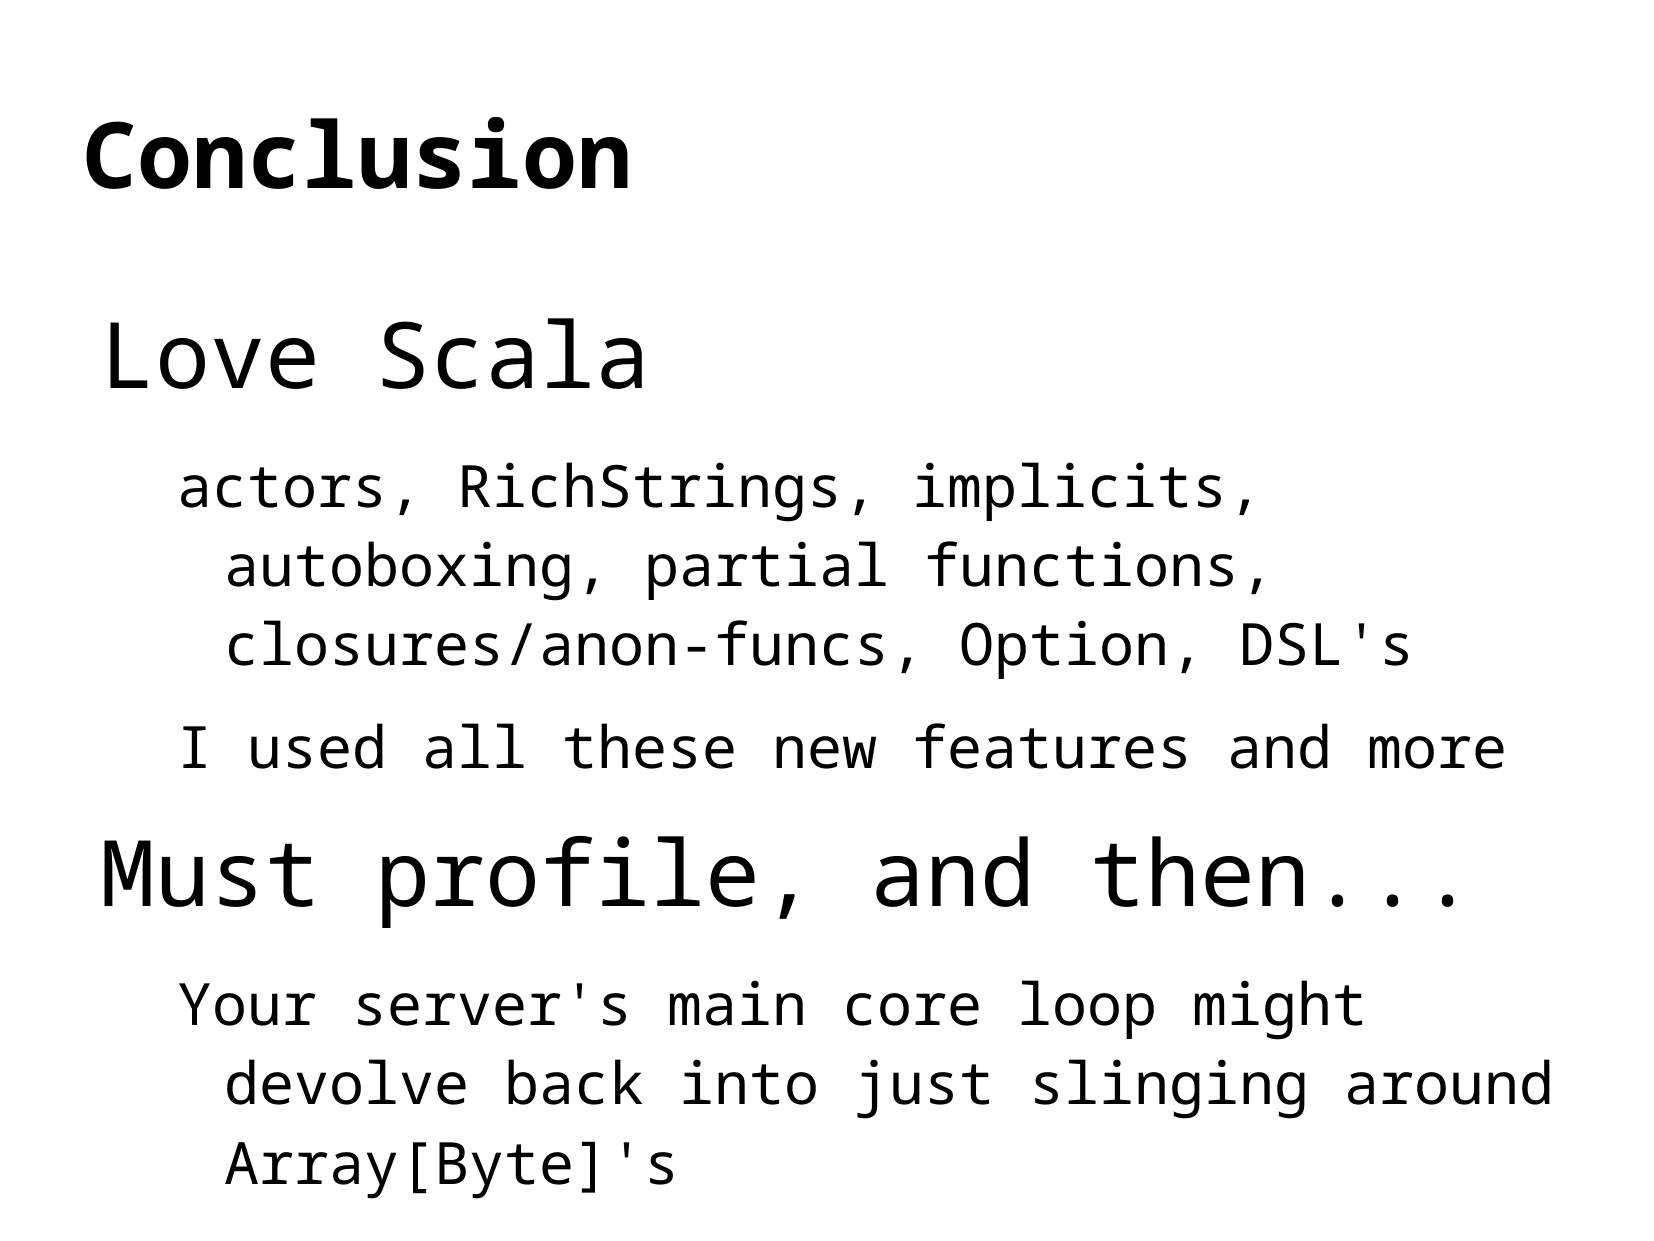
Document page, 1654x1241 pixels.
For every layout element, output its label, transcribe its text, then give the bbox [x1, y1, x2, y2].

title Conclusion [82, 56, 1571, 250]
list Love Scala actors, RichStrings, implicits, autoboxing, partial functions, closures/anon-funcs, Option, DSL's I used all these new features and more Must profile, and then... Your server's main core loop might devolve back into just slinging around Array[Byte]'s [82, 290, 1571, 1094]
